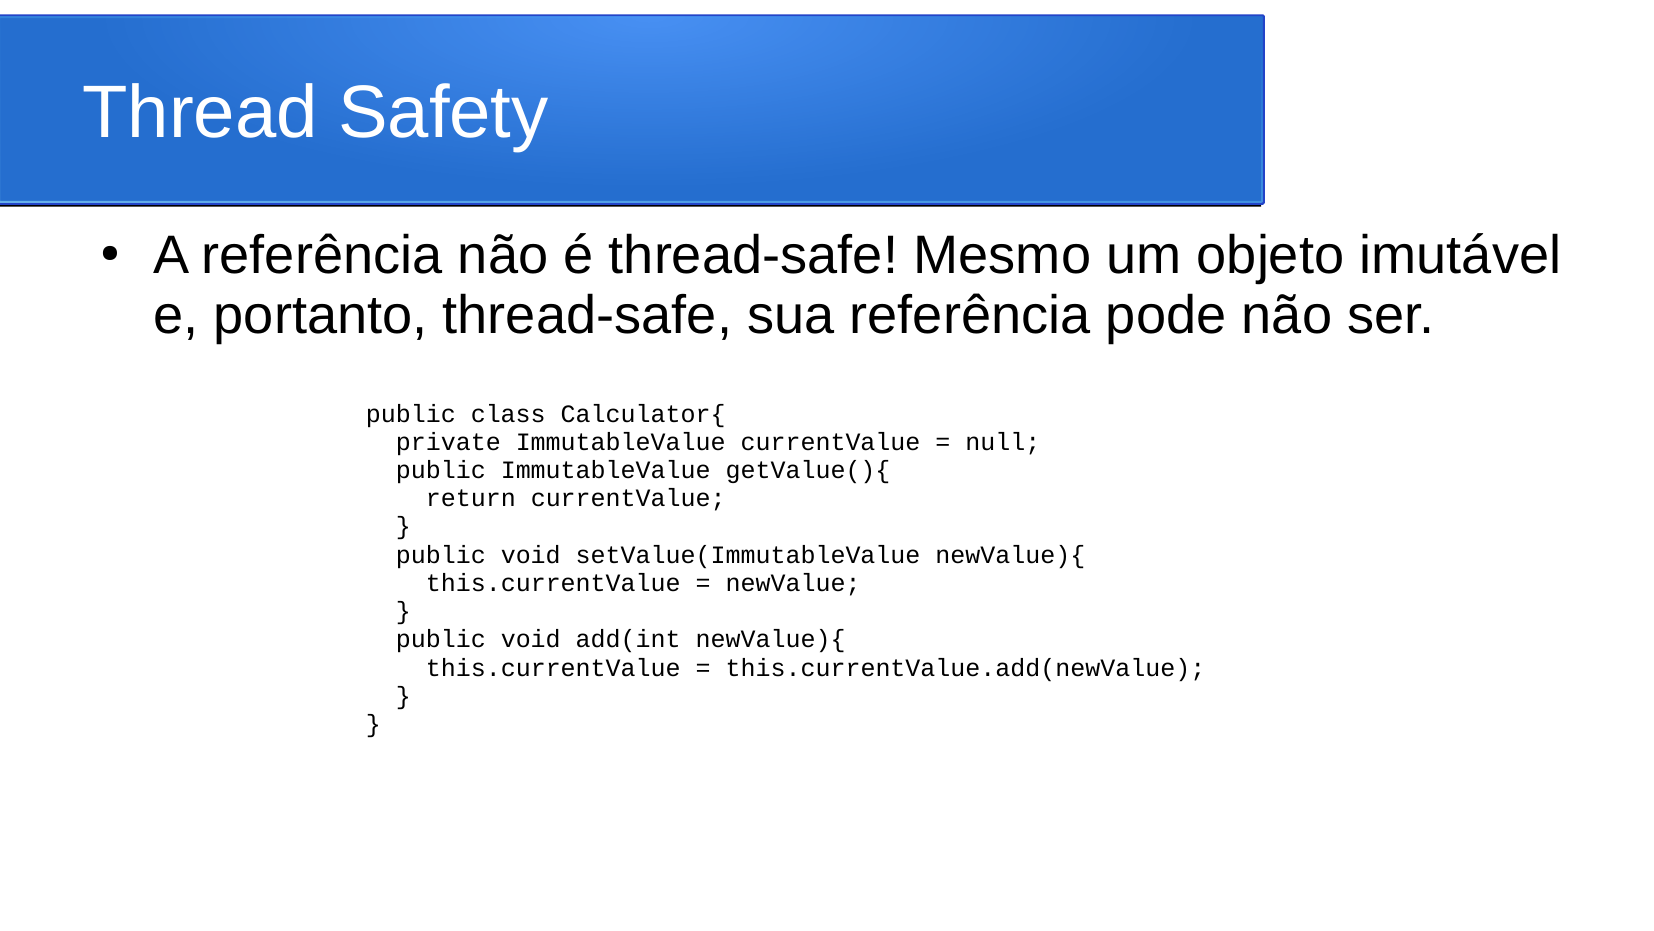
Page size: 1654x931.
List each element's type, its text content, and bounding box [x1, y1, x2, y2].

list A referência não é thread-safe! Mesmo um objeto imutável e, portanto, thread-safe, sua referência pode não ser. [82, 224, 1571, 764]
title Thread Safety [82, 35, 1235, 189]
text_box public class Calculator{ private ImmutableValue currentValue = null; public ImmutableValue getValue(){ return currentValue; } public void setValue(ImmutableValue newValue){ this.currentValue = newValue; } public void add(int newValue){ this.currentValue = this.currentValue.add(newValue); } } [351, 394, 1353, 805]
